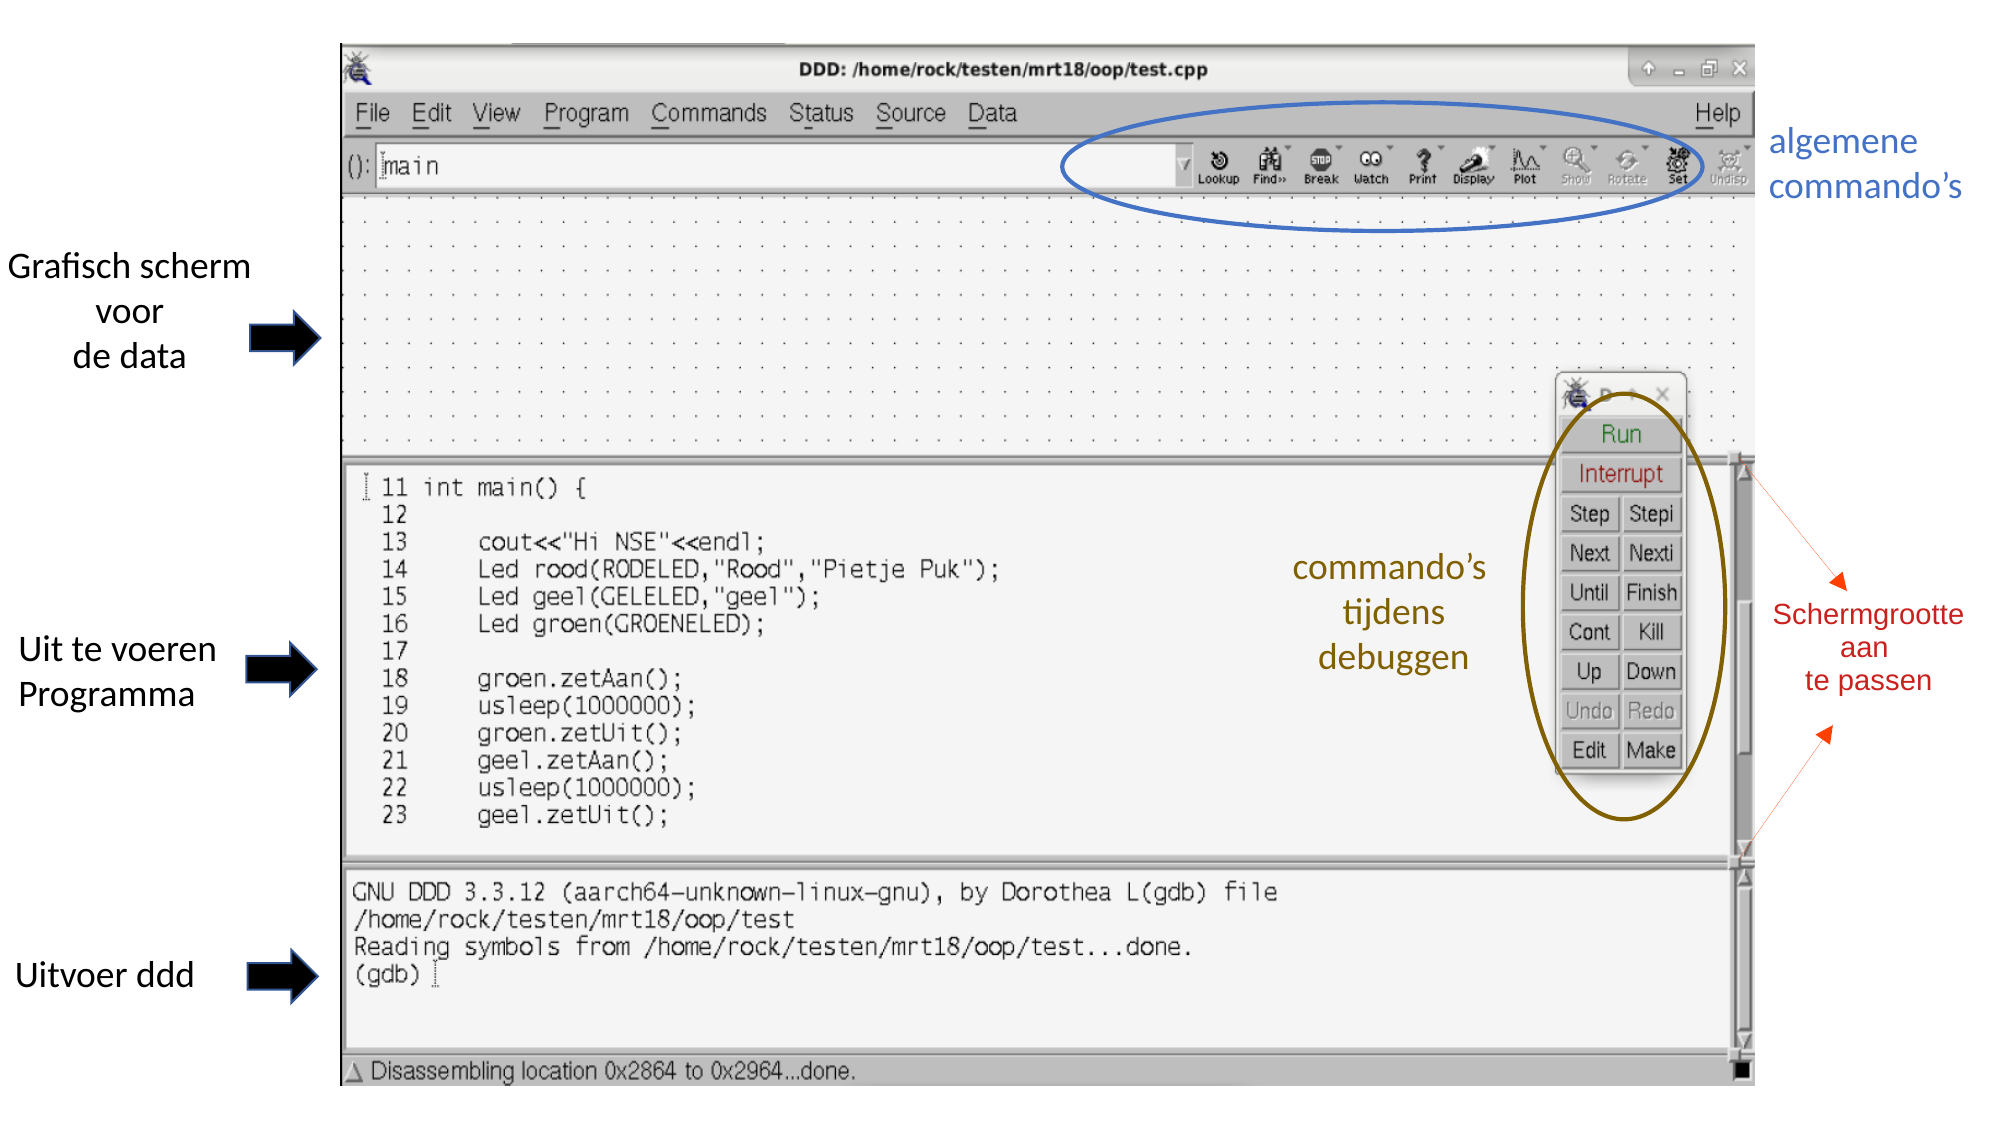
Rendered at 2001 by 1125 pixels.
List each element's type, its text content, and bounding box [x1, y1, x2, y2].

text_box [247, 949, 318, 1003]
text_box commando’s tijdens debuggen [1265, 535, 1523, 685]
text_box Schermgrootte aan te passen [1754, 590, 1984, 705]
text_box Uitvoer ddd [0, 943, 236, 1003]
picture [340, 43, 1755, 1086]
text_box Uit te voeren Programma [3, 616, 240, 722]
text_box [246, 642, 317, 696]
text_box [250, 311, 321, 365]
text_box Grafisch scherm voor de data [0, 233, 272, 384]
text_box algemene commando’s [1754, 108, 1992, 214]
